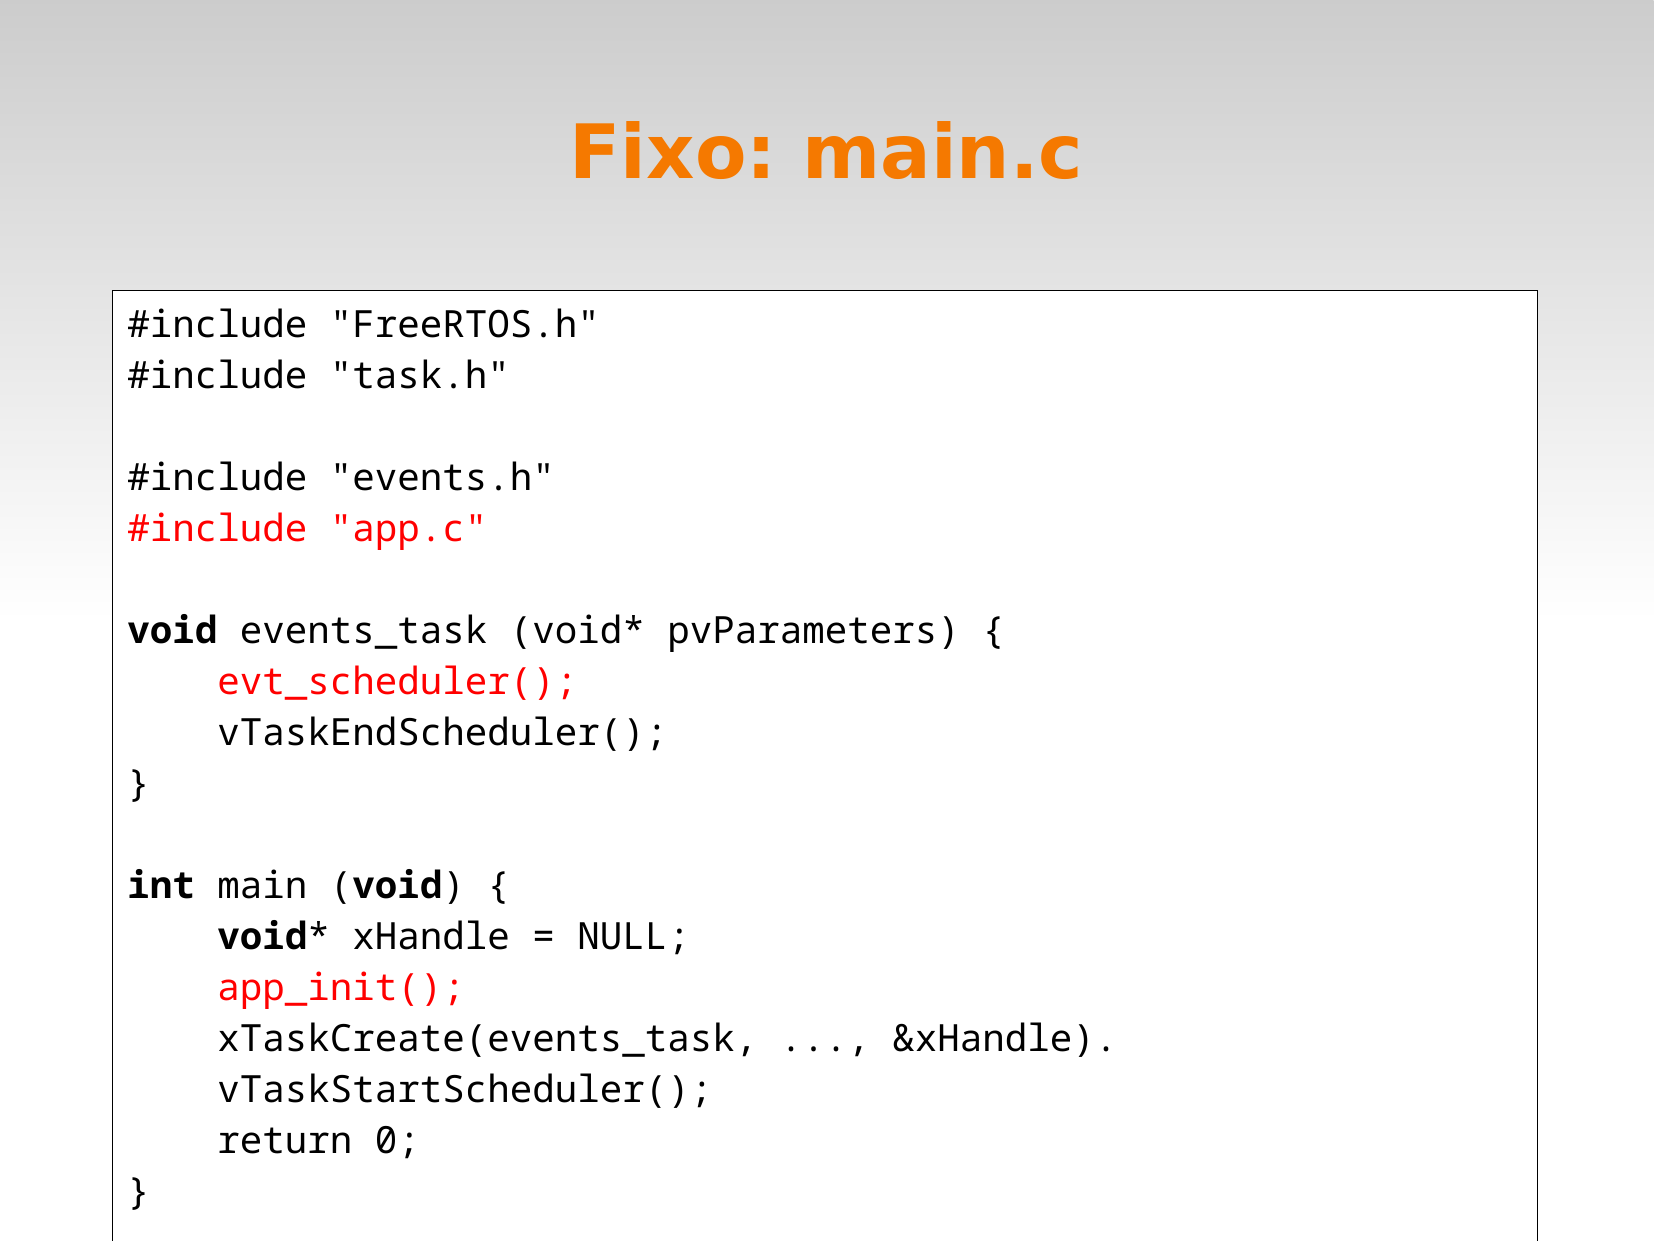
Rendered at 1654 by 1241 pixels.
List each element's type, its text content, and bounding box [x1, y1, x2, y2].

title Fixo: main.c [82, 49, 1571, 257]
text_box #include "FreeRTOS.h" #include "task.h" #include "events.h" #include "app.c" void events_task (void* pvParameters) { evt_scheduler(); vTaskEndScheduler(); } int main (void) { void* xHandle = NULL; app_init(); xTaskCreate(events_task, ..., &xHandle). vTaskStartScheduler(); return 0; } [112, 290, 1538, 1136]
